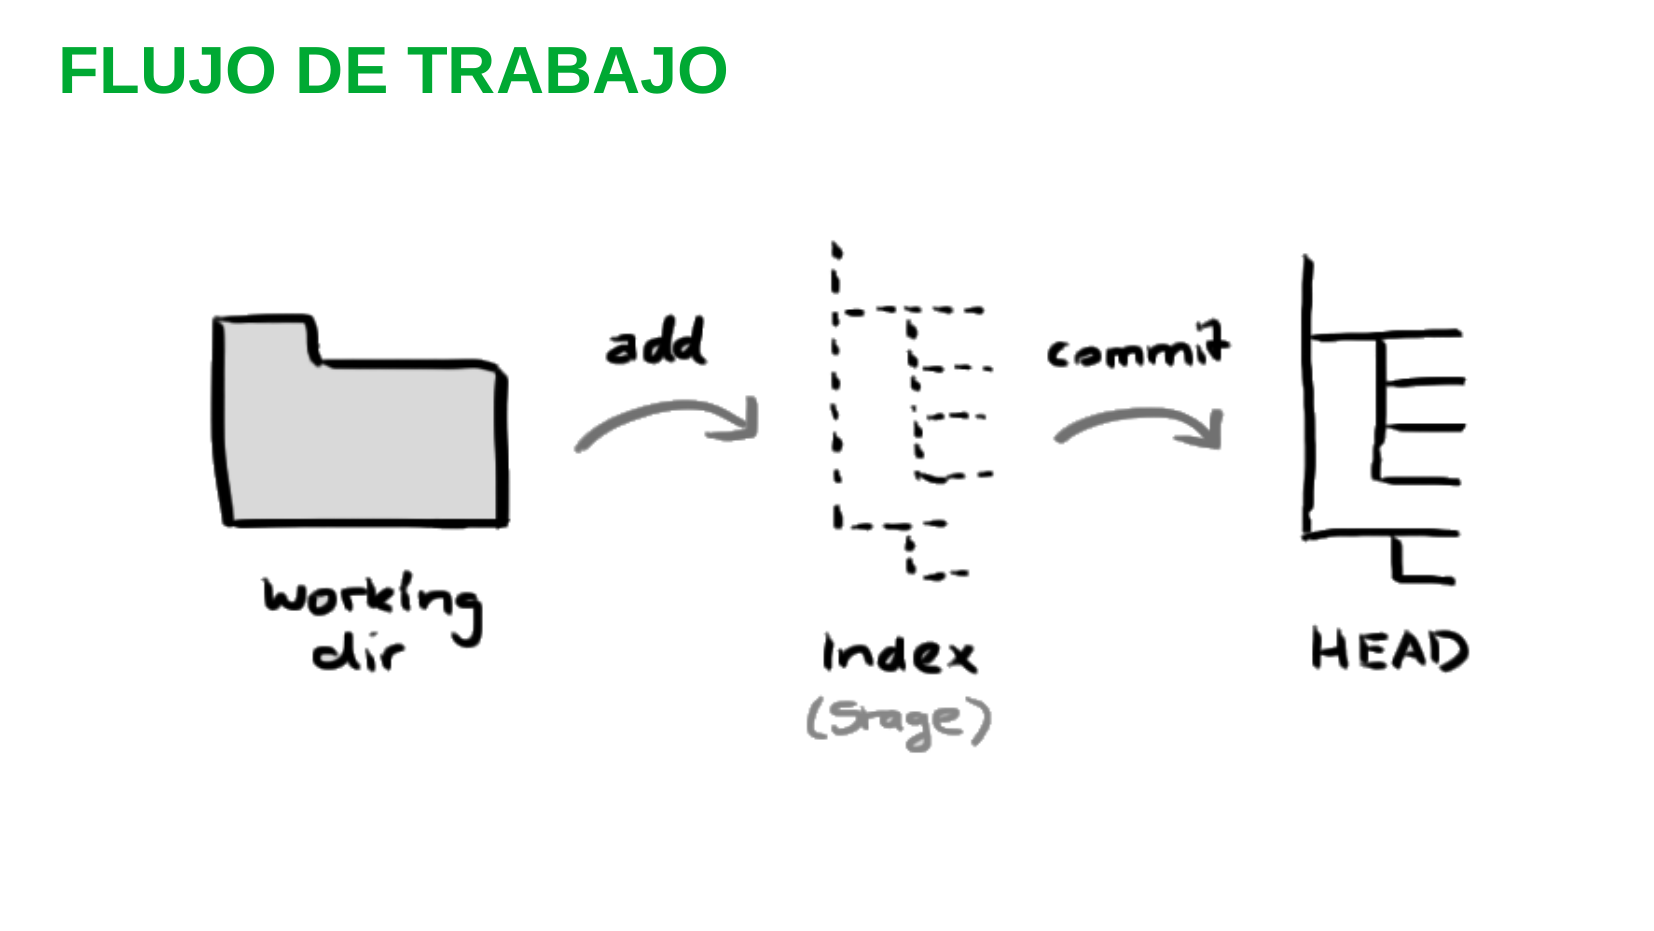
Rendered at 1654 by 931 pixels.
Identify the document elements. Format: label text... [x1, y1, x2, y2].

picture [164, 209, 1490, 768]
title FLUJO DE TRABAJO [59, 24, 1548, 118]
